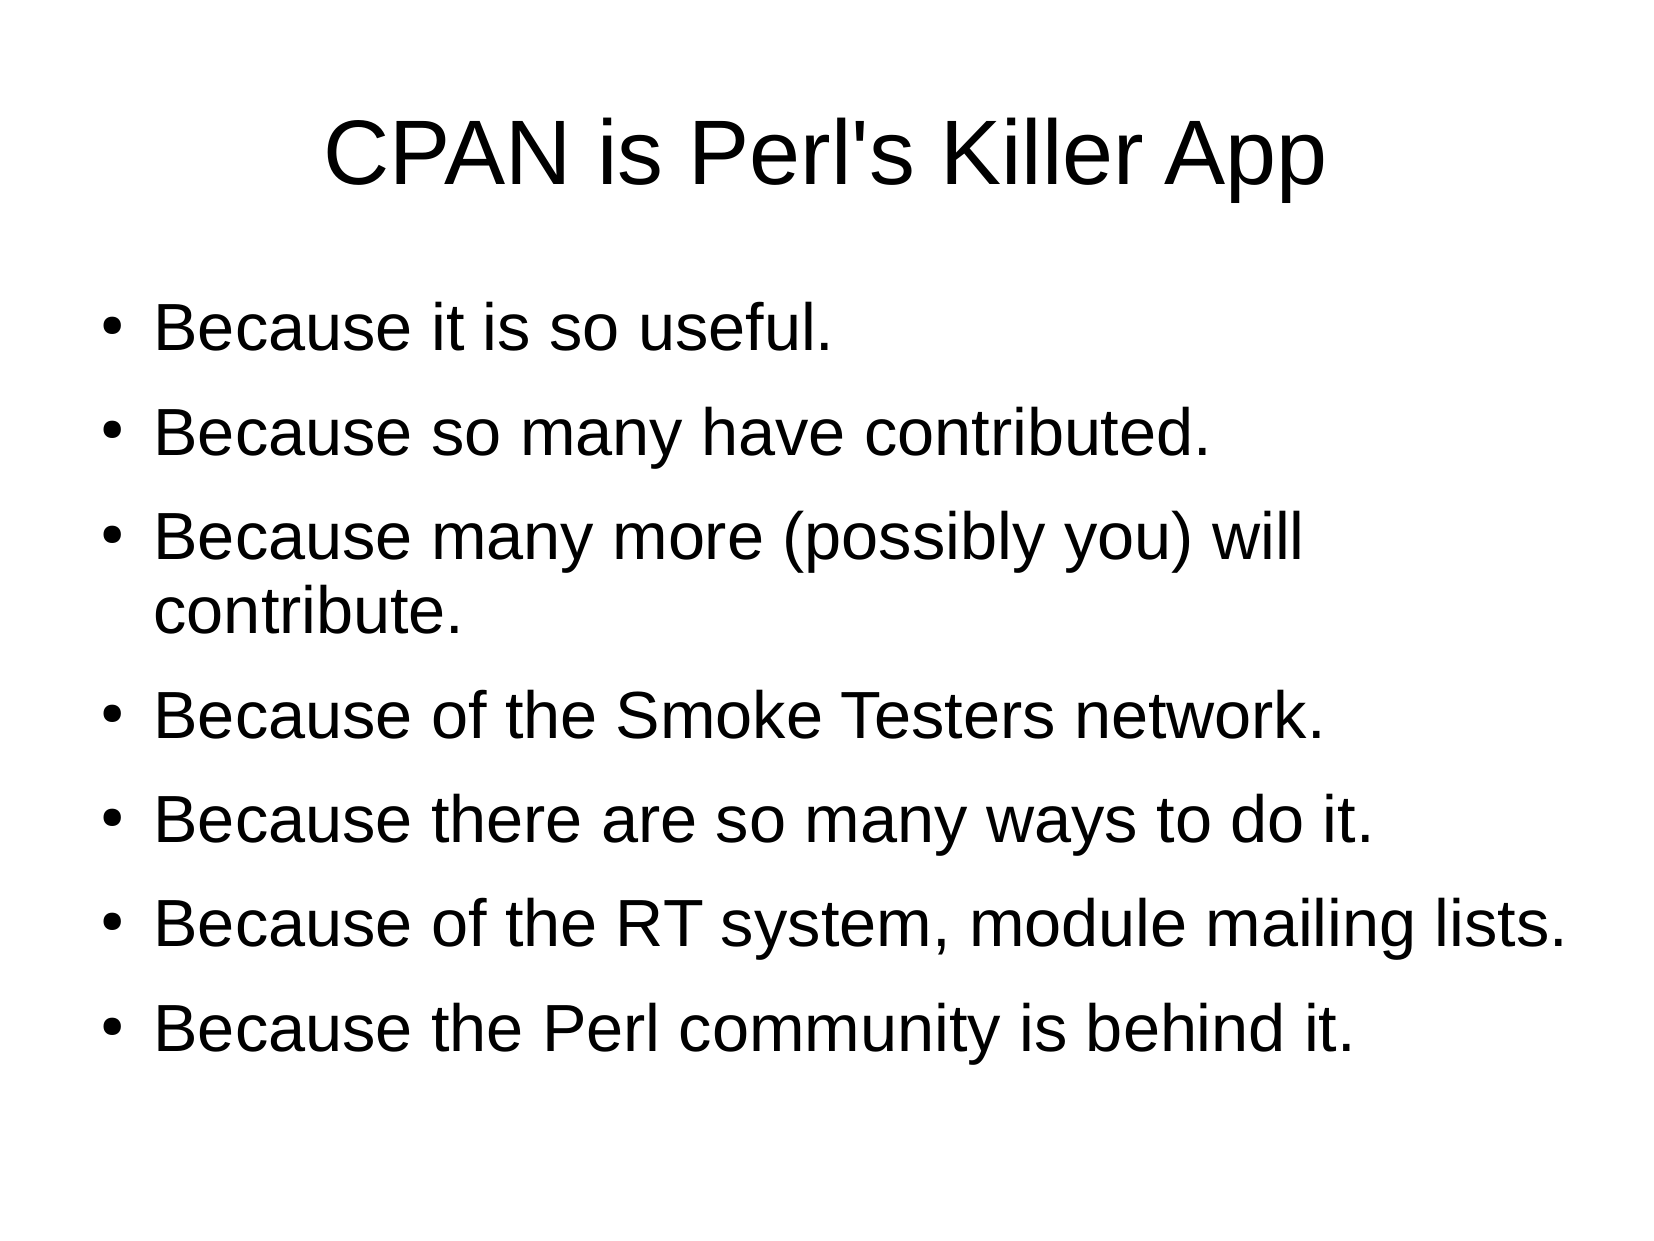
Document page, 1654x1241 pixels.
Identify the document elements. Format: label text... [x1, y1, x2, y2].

title CPAN is Perl's Killer App [82, 49, 1571, 257]
list Because it is so useful. Because so many have contributed. Because many more (possibly you) will contribute. Because of the Smoke Testers network. Because there are so many ways to do it. Because of the RT system, module mailing lists. Because the Perl community is behind it. [82, 290, 1571, 1109]
